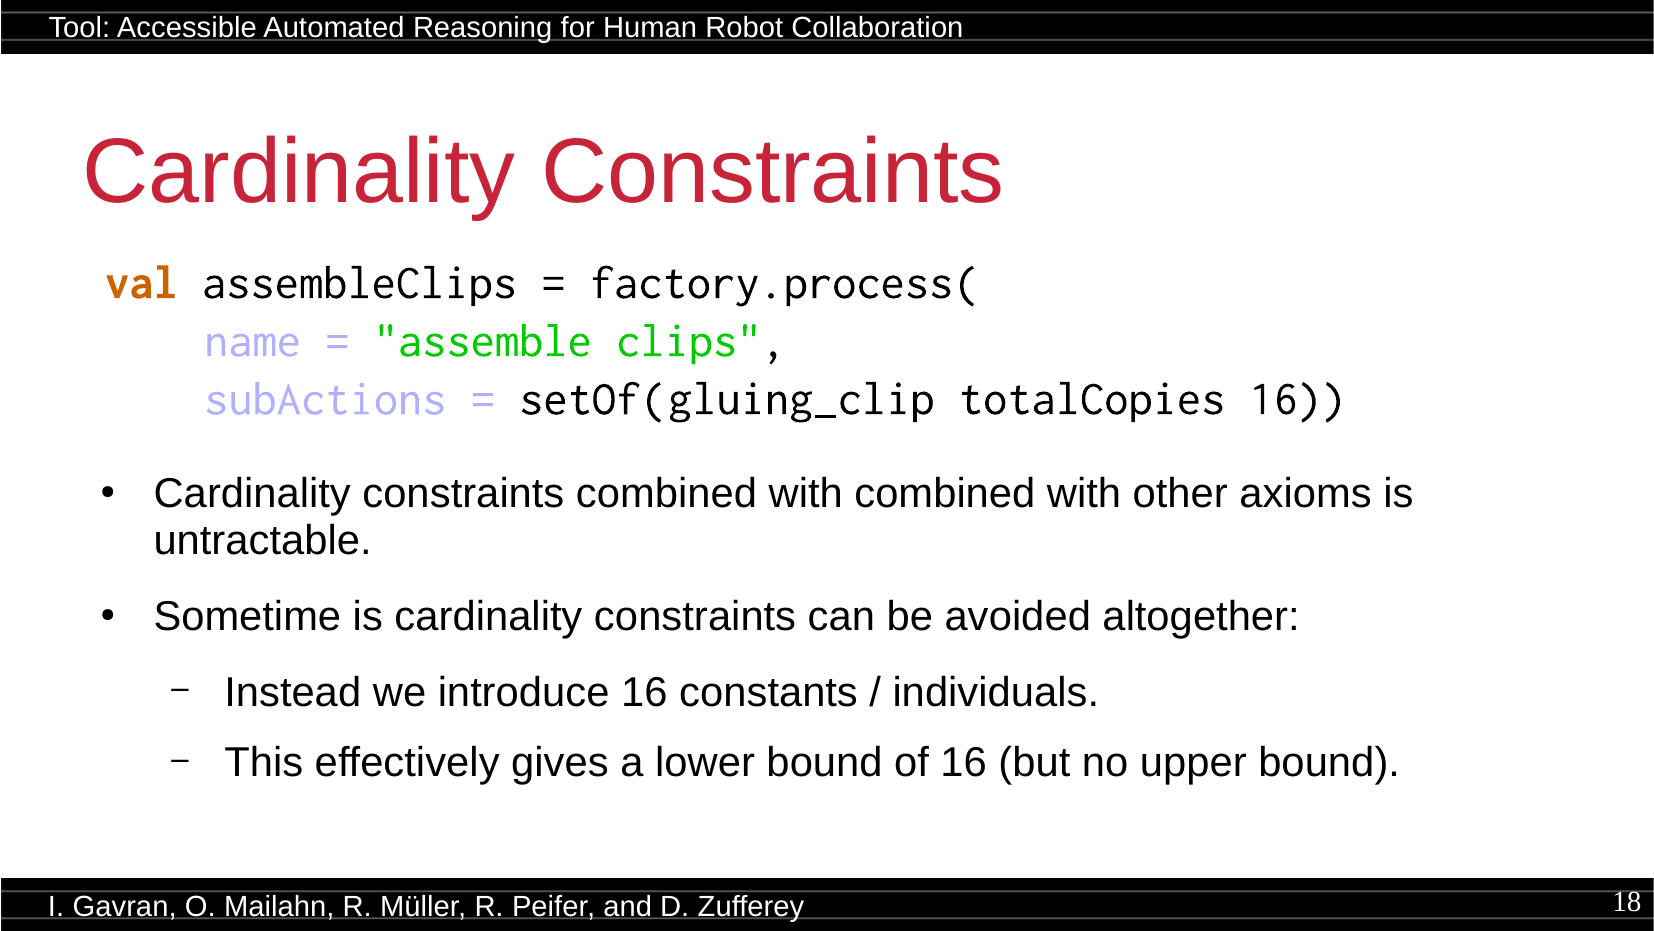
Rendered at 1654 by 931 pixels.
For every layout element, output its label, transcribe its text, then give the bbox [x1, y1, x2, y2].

picture [1, 0, 1654, 54]
title Cardinality Constraints [82, 92, 1571, 249]
text_box Tool: Accessible Automated Reasoning for Human Robot Collaboration [33, 4, 980, 52]
text_box I. Gavran, O. Mailahn, R. Müller, R. Peifer, and D. Zufferey [33, 882, 821, 931]
picture [106, 265, 1340, 423]
list Cardinality constraints combined with combined with other axioms is untractable. Sometime is cardinality constraints can be avoided altogether: Instead we introduce 16 constants / individuals. This effectively gives a lower bound of 16 (but no upper bound). [82, 469, 1571, 822]
picture [1, 878, 1654, 931]
